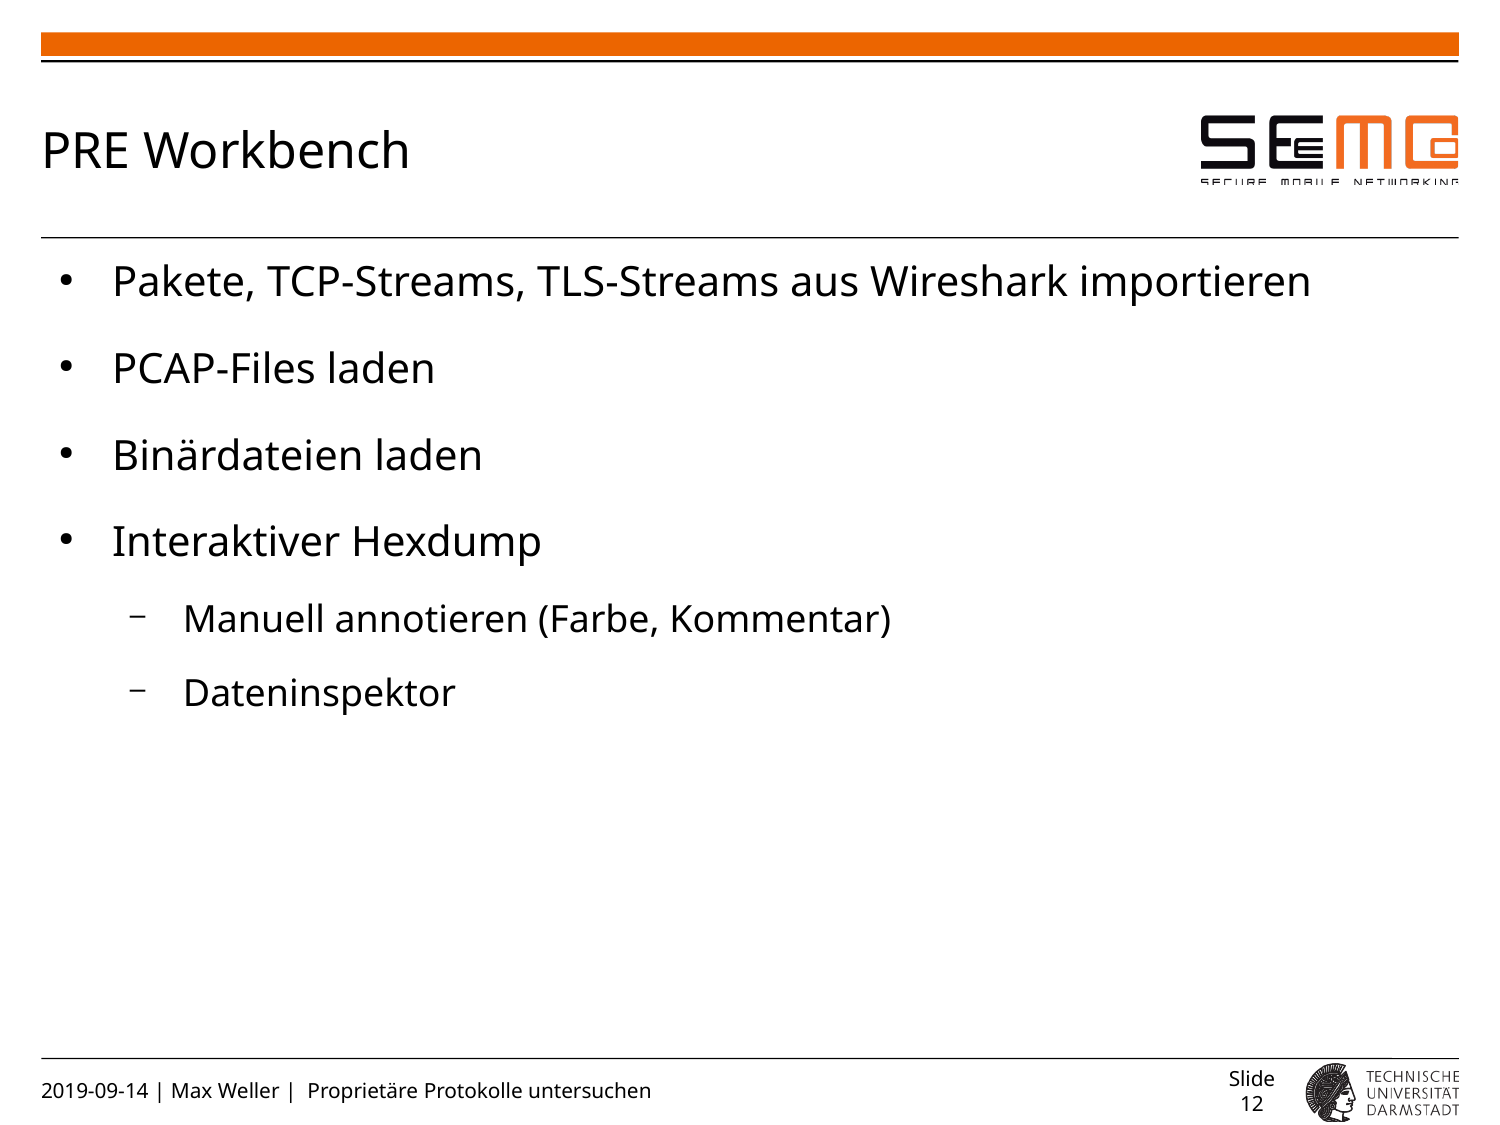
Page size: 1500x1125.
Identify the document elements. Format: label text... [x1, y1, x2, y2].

title PRE Workbench [41, 80, 1164, 218]
list Pakete, TCP-Streams, TLS-Streams aus Wireshark importieren PCAP-Files laden Binärdateien laden Interaktiver Hexdump Manuell annotieren (Farbe, Kommentar) Dateninspektor [41, 252, 1459, 1043]
